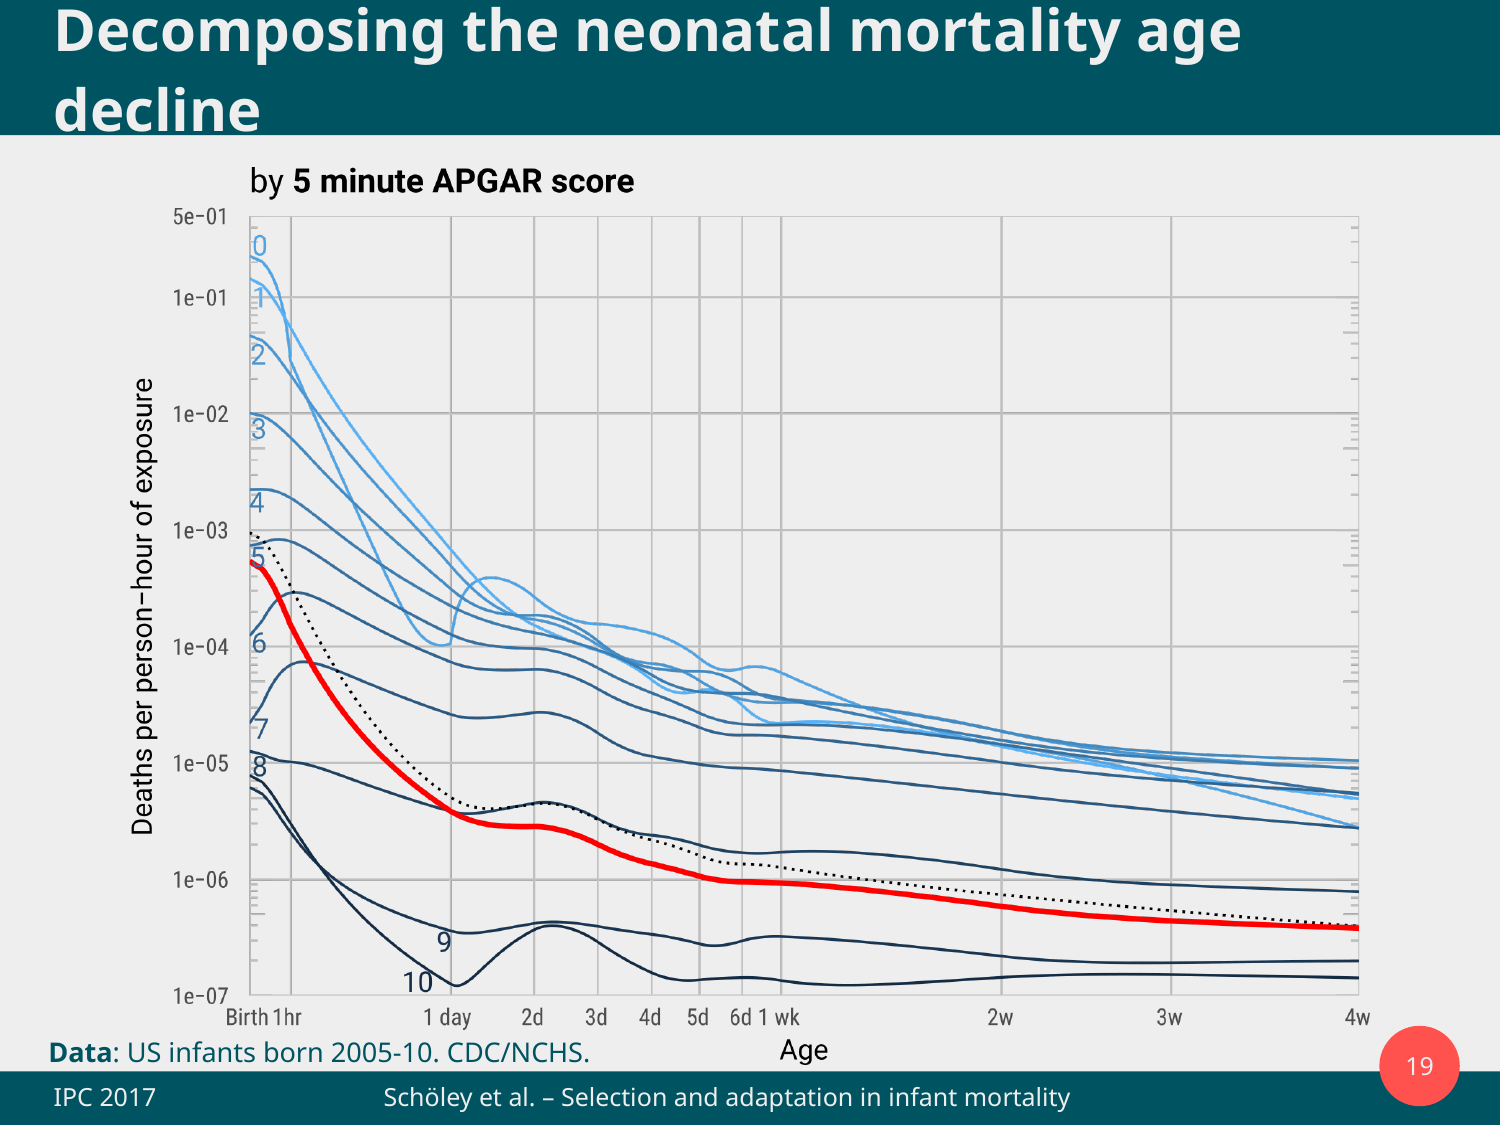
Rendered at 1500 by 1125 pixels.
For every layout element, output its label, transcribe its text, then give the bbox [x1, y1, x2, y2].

title Decomposing the neonatal mortality age decline [53, 0, 1447, 141]
text_box Data: US infants born 2005-10. CDC/NCHS. [33, 1026, 931, 1078]
picture [130, 167, 1370, 1066]
